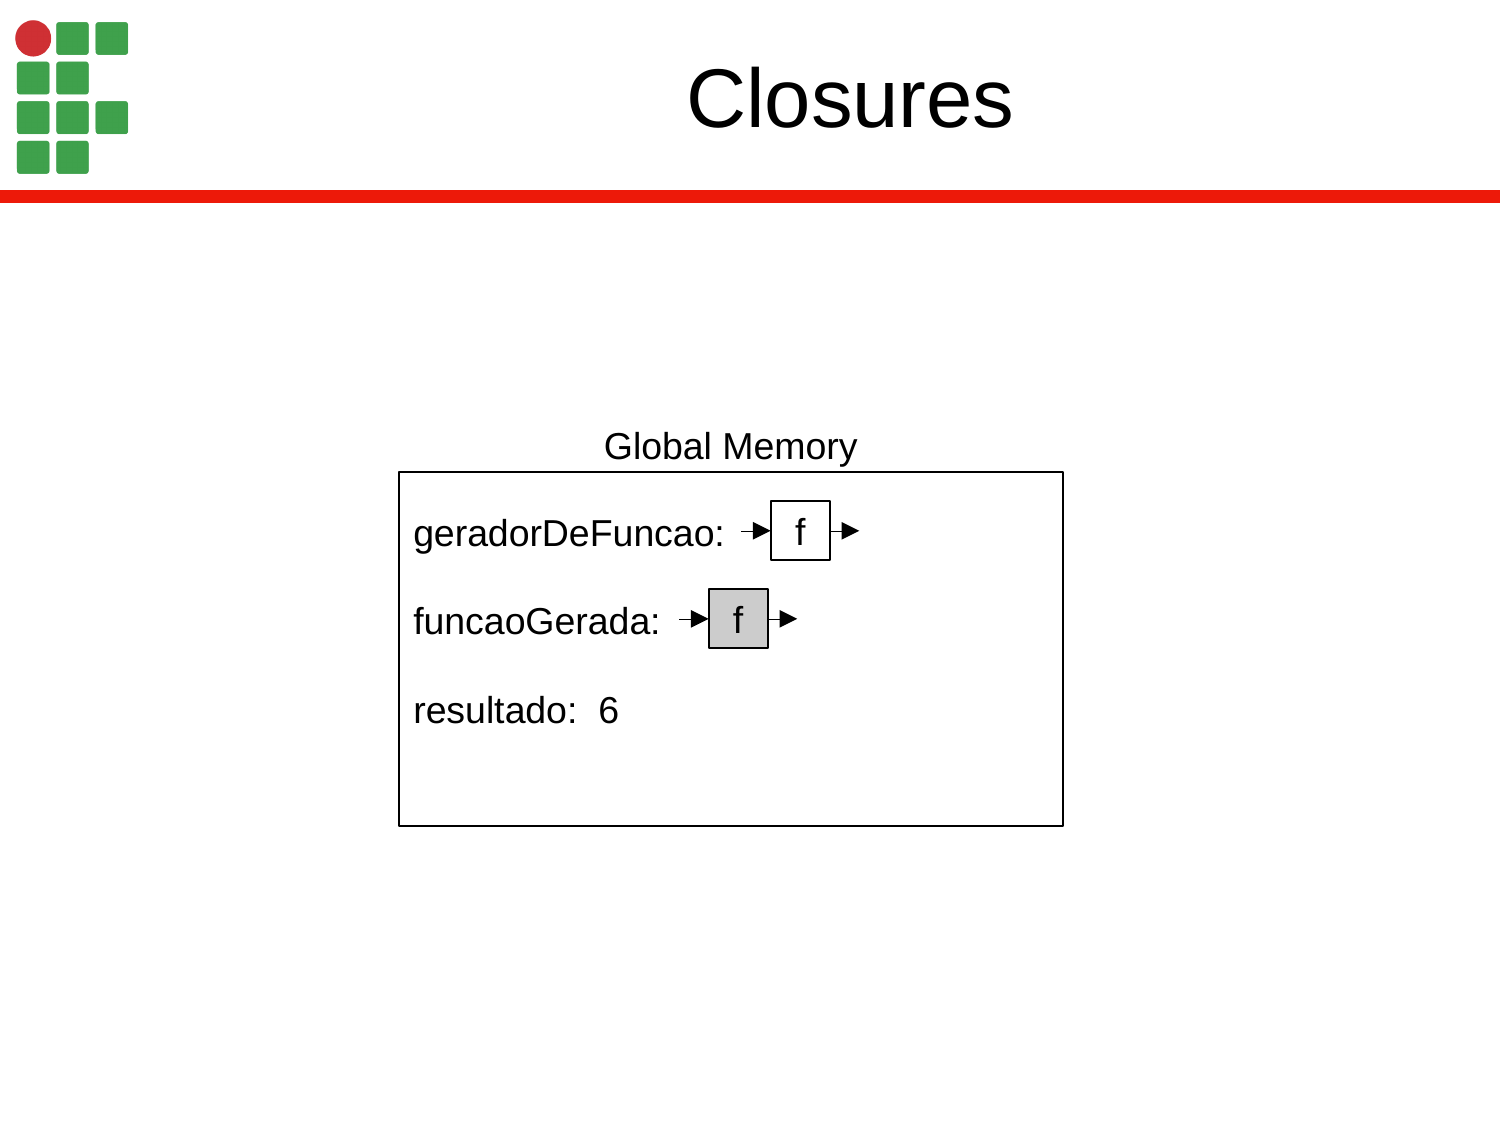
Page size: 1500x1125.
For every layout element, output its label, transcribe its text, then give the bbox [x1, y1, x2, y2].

text_box resultado: 6 [398, 678, 753, 739]
text_box funcaoGerada: [398, 589, 753, 650]
text_box f [708, 589, 768, 649]
text_box f [770, 501, 830, 561]
picture [14, 16, 130, 178]
text_box geradorDeFuncao: [398, 501, 753, 562]
text_box Global Memory [398, 414, 1063, 471]
title Closures [230, 0, 1471, 202]
